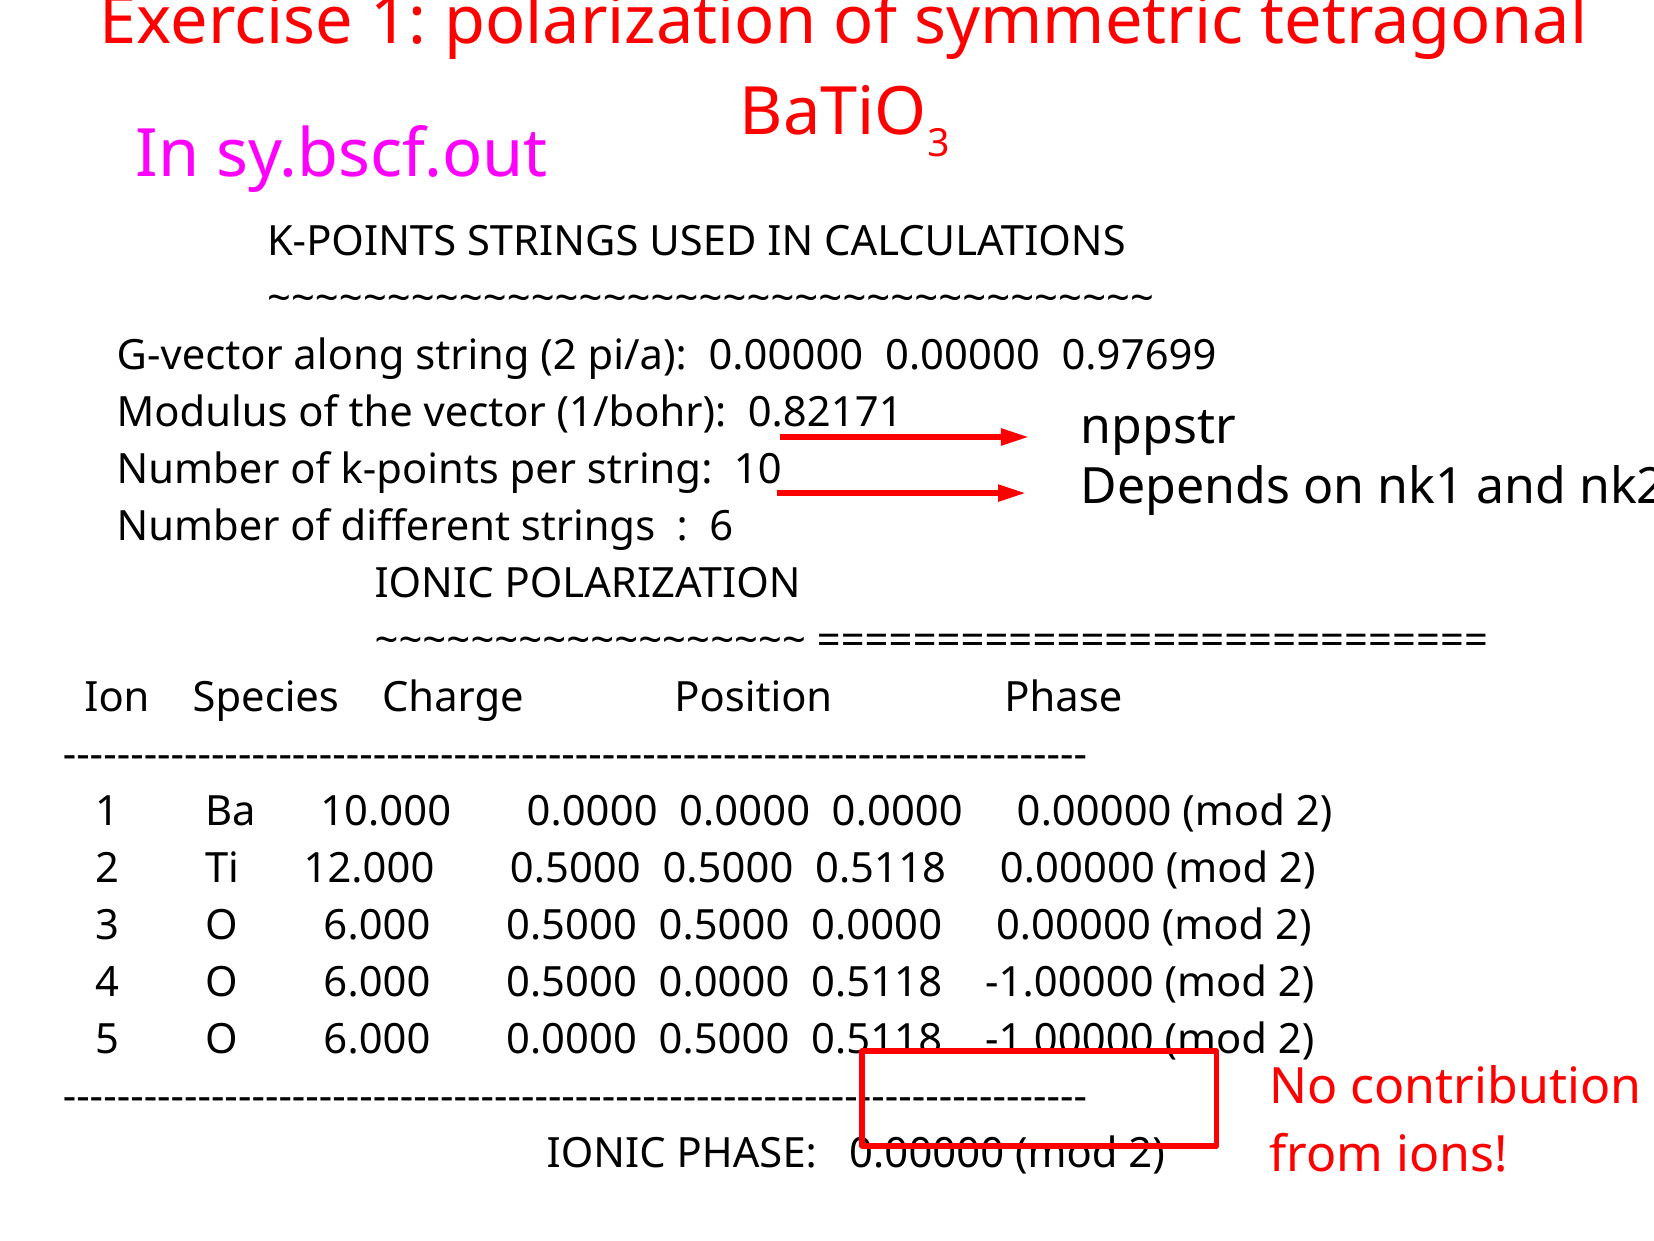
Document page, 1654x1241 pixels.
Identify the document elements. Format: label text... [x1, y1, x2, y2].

text_box In sy.bscf.out [117, 174, 519, 200]
text_box nppstr [1062, 380, 1231, 475]
text_box Depends on nk1 and nk2 [1063, 439, 1621, 534]
title Exercise 1: polarization of symmetric tetragonal BaTiO3 [35, 0, 1654, 174]
text_box No contribution from ions! [1251, 1039, 1634, 1207]
text_box K-POINTS STRINGS USED IN CALCULATIONS ~~~~~~~~~~~~~~~~~~~~~~~~~~~~~~~~~~~~~ G-vector along string (2 pi/a): 0.00000 0.00000 0.97699 Modulus of the vector (1/bohr): 0.82171 Number of k-points per string: 10 Number of different strings : 6 IONIC POLARIZATION ~~~~~~~~~~~~~~~~~~ ============================ Ion Species Charge Position Phase ---------------------------------------------------------------------------- 1 Ba 10.000 0.0000 0.0000 0.0000 0.00000 (mod 2) 2 Ti 12.000 0.5000 0.5000 0.5118 0.00000 (mod 2) 3 O 6.000 0.5000 0.5000 0.0000 0.00000 (mod 2) 4 O 6.000 0.5000 0.0000 0.5118 -1.00000 (mod 2) 5 O 6.000 0.0000 0.5000 0.5118 -1.00000 (mod 2) ---------------------------------------------------------------------------- IONIC PHASE: 0.00000 (mod 2) [23, 200, 1654, 1182]
